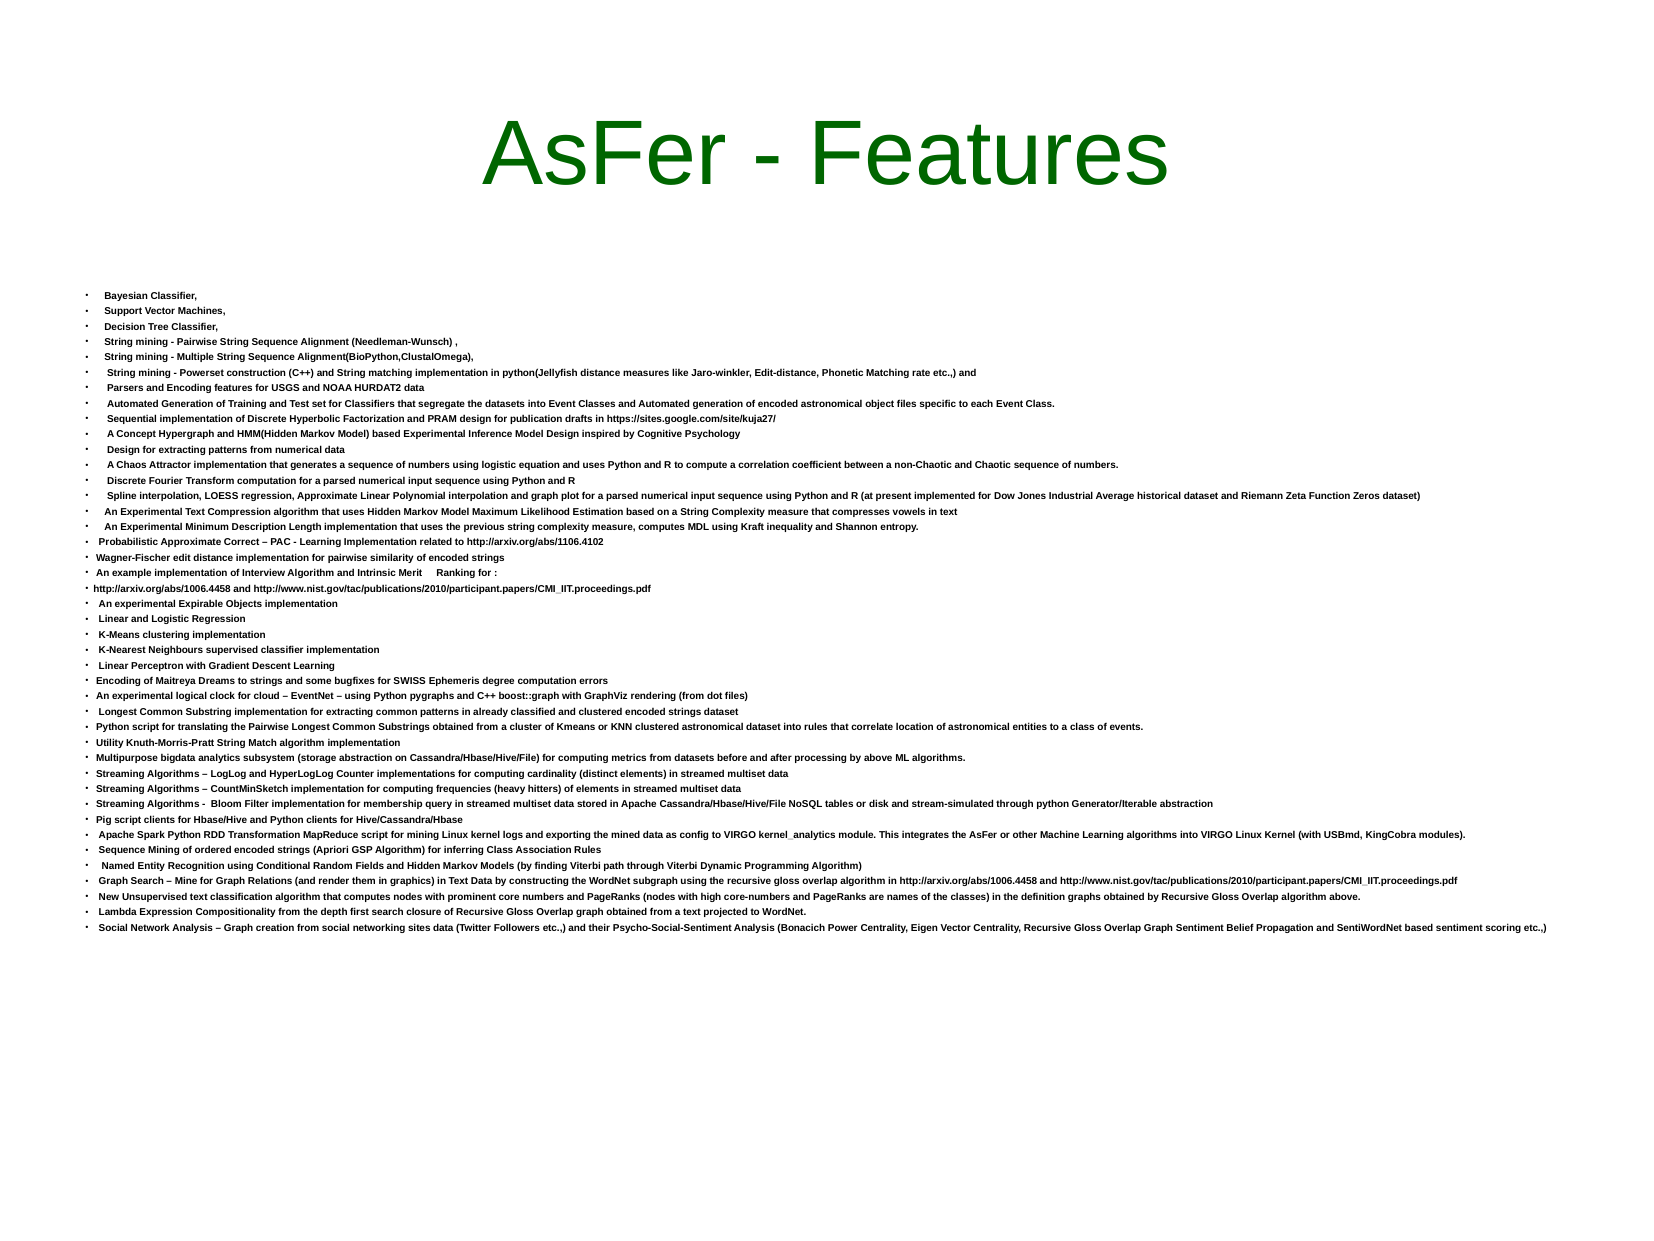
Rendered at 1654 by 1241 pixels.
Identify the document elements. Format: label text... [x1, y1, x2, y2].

list Bayesian Classifier, Support Vector Machines, Decision Tree Classifier, String mining - Pairwise String Sequence Alignment (Needleman-Wunsch) , String mining - Multiple String Sequence Alignment(BioPython,ClustalOmega), String mining - Powerset construction (C++) and String matching implementation in python(Jellyfish distance measures like Jaro-winkler, Edit-distance, Phonetic Matching rate etc.,) and Parsers and Encoding features for USGS and NOAA HURDAT2 data Automated Generation of Training and Test set for Classifiers that segregate the datasets into Event Classes and Automated generation of encoded astronomical object files specific to each Event Class. Sequential implementation of Discrete Hyperbolic Factorization and PRAM design for publication drafts in https://sites.google.com/site/kuja27/ A Concept Hypergraph and HMM(Hidden Markov Model) based Experimental Inference Model Design inspired by Cognitive Psychology Design for extracting patterns from numerical data A Chaos Attractor implementation that generates a sequence of numbers using logistic equation and uses Python and R to compute a correlation coefficient between a non-Chaotic and Chaotic sequence of numbers. Discrete Fourier Transform computation for a parsed numerical input sequence using Python and R Spline interpolation, LOESS regression, Approximate Linear Polynomial interpolation and graph plot for a parsed numerical input sequence using Python and R (at present implemented for Dow Jones Industrial Average historical dataset and Riemann Zeta Function Zeros dataset) An Experimental Text Compression algorithm that uses Hidden Markov Model Maximum Likelihood Estimation based on a String Complexity measure that compresses vowels in text An Experimental Minimum Description Length implementation that uses the previous string complexity measure, computes MDL using Kraft inequality and Shannon entropy. Probabilistic Approximate Correct – PAC - Learning Implementation related to http://arxiv.org/abs/1106.4102 Wagner-Fischer edit distance implementation for pairwise similarity of encoded strings An example implementation of Interview Algorithm and Intrinsic Merit Ranking for : http://arxiv.org/abs/1006.4458 and http://www.nist.gov/tac/publications/2010/participant.papers/CMI_IIT.proceedings.pdf An experimental Expirable Objects implementation Linear and Logistic Regression K-Means clustering implementation K-Nearest Neighbours supervised classifier implementation Linear Perceptron with Gradient Descent Learning Encoding of Maitreya Dreams to strings and some bugfixes for SWISS Ephemeris degree computation errors An experimental logical clock for cloud – EventNet – using Python pygraphs and C++ boost::graph with GraphViz rendering (from dot files) Longest Common Substring implementation for extracting common patterns in already classified and clustered encoded strings dataset Python script for translating the Pairwise Longest Common Substrings obtained from a cluster of Kmeans or KNN clustered astronomical dataset into rules that correlate location of astronomical entities to a class of events. Utility Knuth-Morris-Pratt String Match algorithm implementation Multipurpose bigdata analytics subsystem (storage abstraction on Cassandra/Hbase/Hive/File) for computing metrics from datasets before and after processing by above ML algorithms. Streaming Algorithms – LogLog and HyperLogLog Counter implementations for computing cardinality (distinct elements) in streamed multiset data Streaming Algorithms – CountMinSketch implementation for computing frequencies (heavy hitters) of elements in streamed multiset data Streaming Algorithms - Bloom Filter implementation for membership query in streamed multiset data stored in Apache Cassandra/Hbase/Hive/File NoSQL tables or disk and stream-simulated through python Generator/Iterable abstraction Pig script clients for Hbase/Hive and Python clients for Hive/Cassandra/Hbase Apache Spark Python RDD Transformation MapReduce script for mining Linux kernel logs and exporting the mined data as config to VIRGO kernel_analytics module. This integrates the AsFer or other Machine Learning algorithms into VIRGO Linux Kernel (with USBmd, KingCobra modules). Sequence Mining of ordered encoded strings (Apriori GSP Algorithm) for inferring Class Association Rules Named Entity Recognition using Conditional Random Fields and Hidden Markov Models (by finding Viterbi path through Viterbi Dynamic Programming Algorithm) Graph Search – Mine for Graph Relations (and render them in graphics) in Text Data by constructing the WordNet subgraph using the recursive gloss overlap algorithm in http://arxiv.org/abs/1006.4458 and http://www.nist.gov/tac/publications/2010/participant.papers/CMI_IIT.proceedings.pdf New Unsupervised text classification algorithm that computes nodes with prominent core numbers and PageRanks (nodes with high core-numbers and PageRanks are names of the classes) in the definition graphs obtained by Recursive Gloss Overlap algorithm above. Lambda Expression Compositionality from the depth first search closure of Recursive Gloss Overlap graph obtained from a text projected to WordNet. Social Network Analysis – Graph creation from social networking sites data (Twitter Followers etc.,) and their Psycho-Social-Sentiment Analysis (Bonacich Power Centrality, Eigen Vector Centrality, Recursive Gloss Overlap Graph Sentiment Belief Propagation and SentiWordNet based sentiment scoring etc.,) [82, 290, 1571, 1010]
title AsFer - Features [82, 49, 1571, 257]
